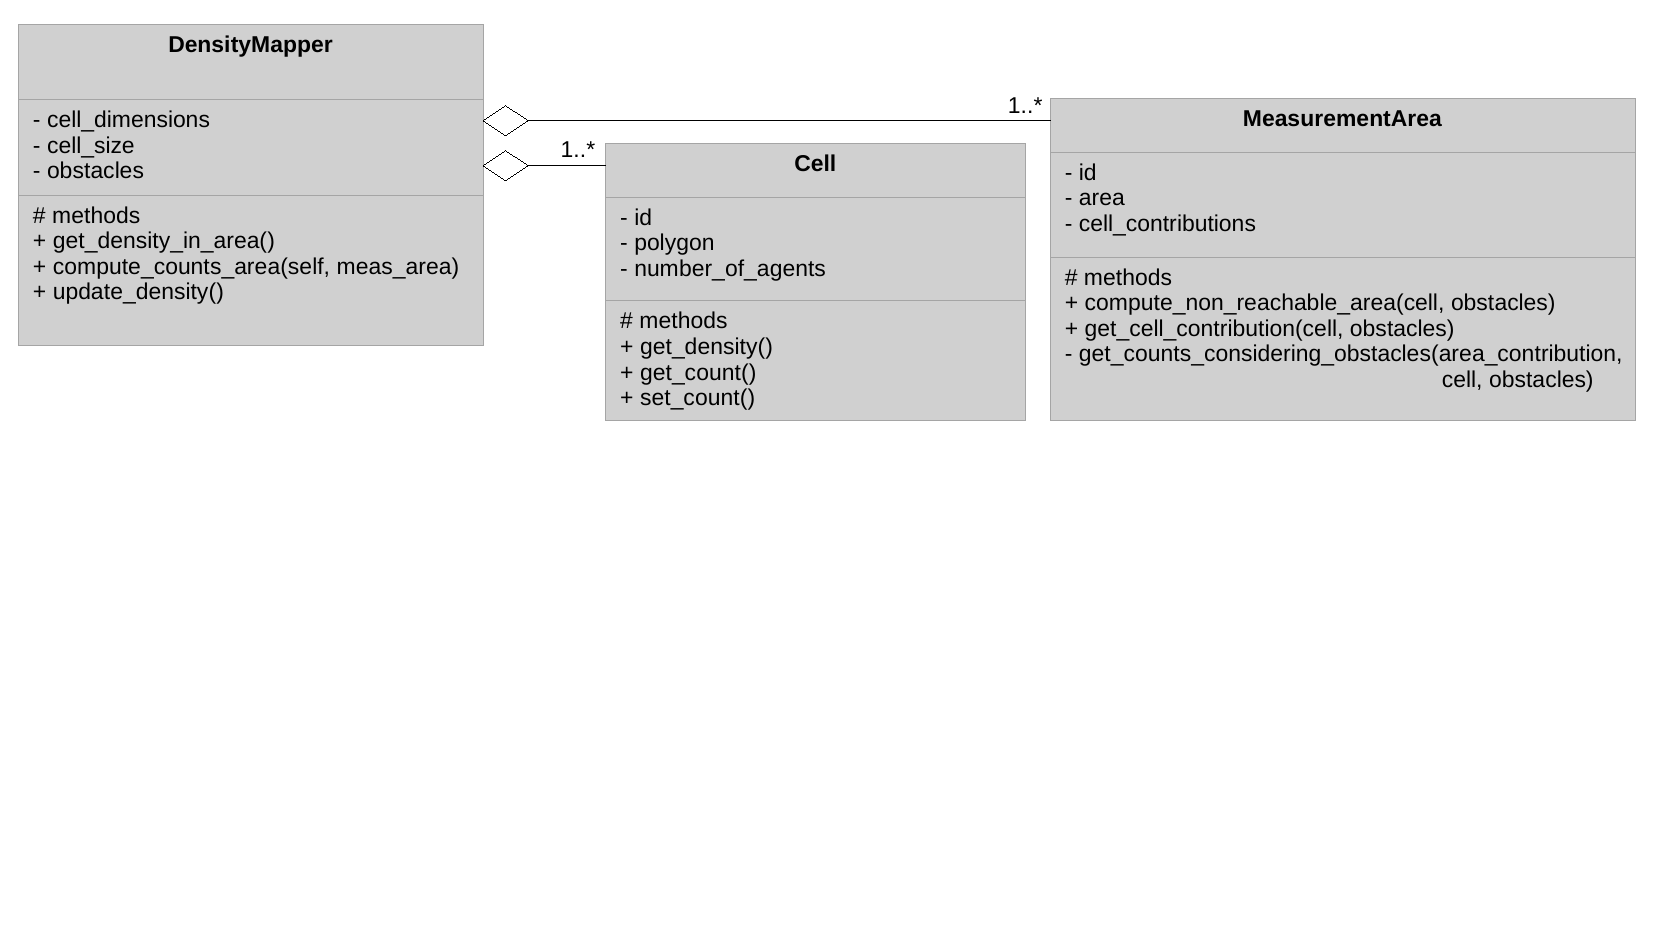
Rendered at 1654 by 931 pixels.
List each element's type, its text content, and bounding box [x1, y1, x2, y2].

text_box 1..* [993, 85, 1069, 126]
text_box DensityMapper [18, 24, 484, 100]
text_box - cell_dimensions - cell_size - obstacles [18, 100, 484, 195]
text_box [483, 105, 528, 136]
text_box - id - area - cell_contributions [1050, 152, 1636, 257]
text_box Cell [605, 143, 1026, 197]
text_box # methods + compute_non_reachable_area(cell, obstacles) + get_cell_contribution(cell, obstacles) - get_counts_considering_obstacles(area_contribution, cell, obstacles) [1050, 257, 1636, 421]
text_box 1..* [545, 129, 621, 170]
text_box # methods + get_density_in_area() + compute_counts_area(self, meas_area) + update_density() [18, 195, 484, 346]
text_box [483, 150, 528, 181]
text_box # methods + get_density() + get_count() + set_count() [605, 300, 1026, 421]
text_box MeasurementArea [1050, 98, 1636, 152]
text_box - id - polygon - number_of_agents [605, 197, 1026, 300]
